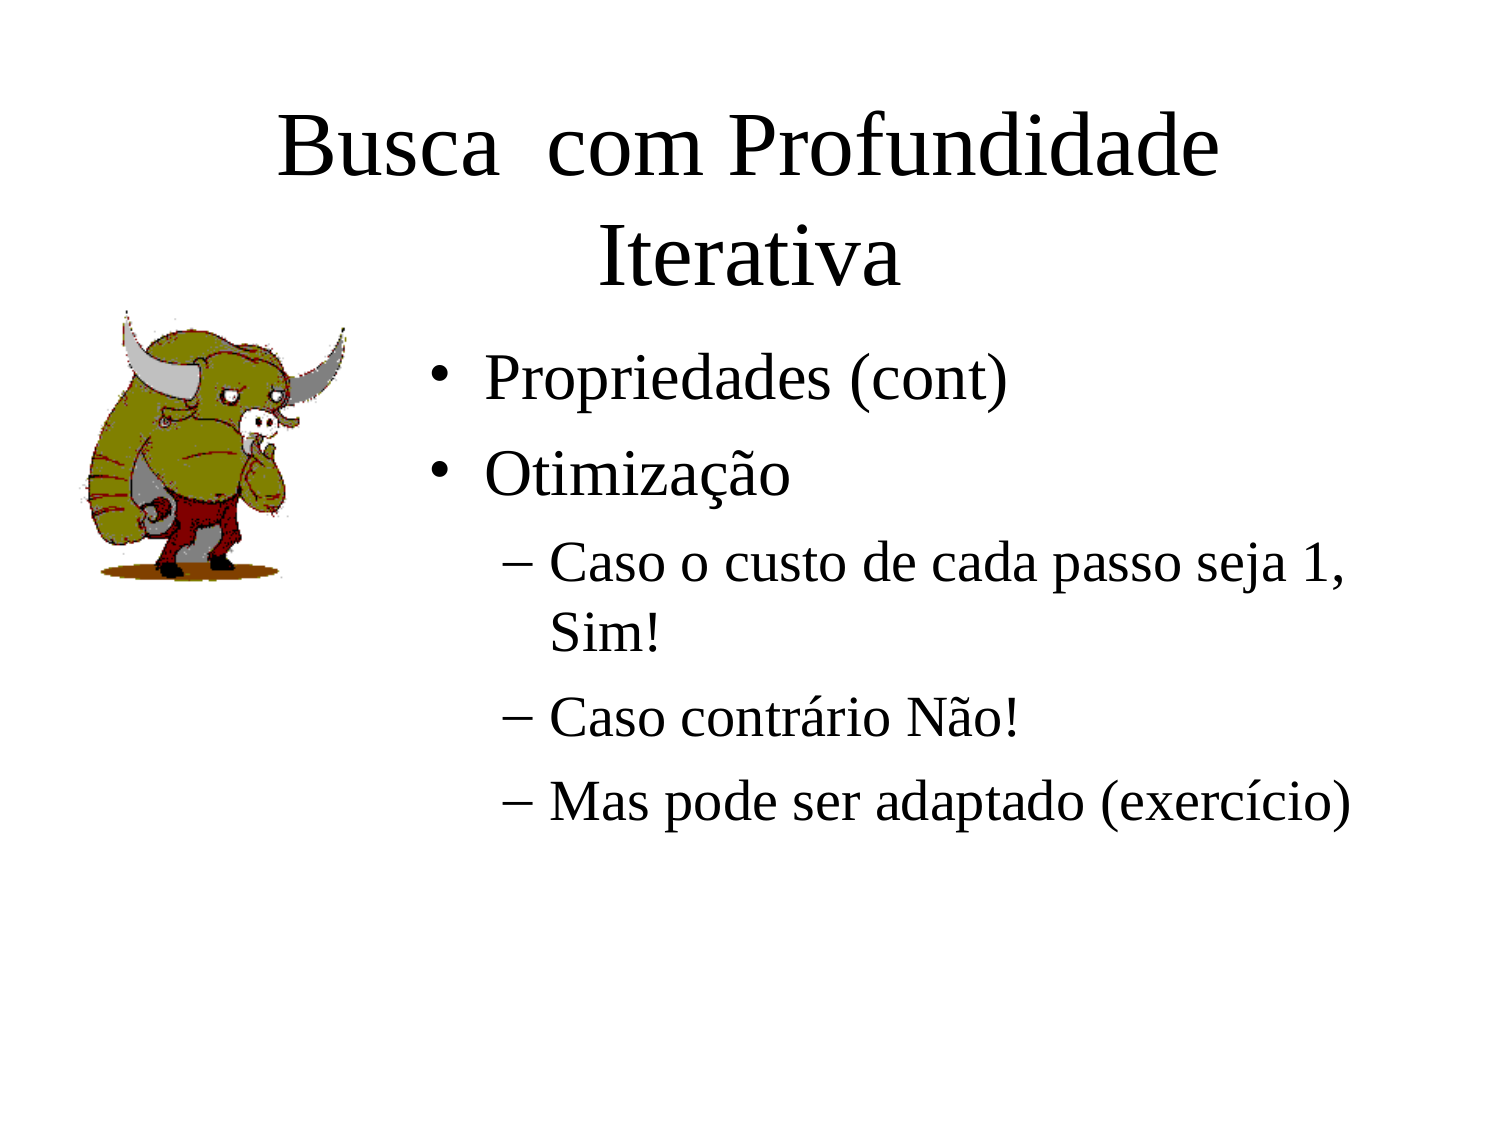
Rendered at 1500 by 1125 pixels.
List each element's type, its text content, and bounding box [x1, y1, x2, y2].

title Busca com Profundidade Iterativa [112, 76, 1388, 312]
list Propriedades (cont) Otimização Caso o custo de cada passo seja 1, Sim! Caso contrário Não! Mas pode ser adaptado (exercício) [413, 324, 1388, 1000]
picture [59, 292, 381, 591]
